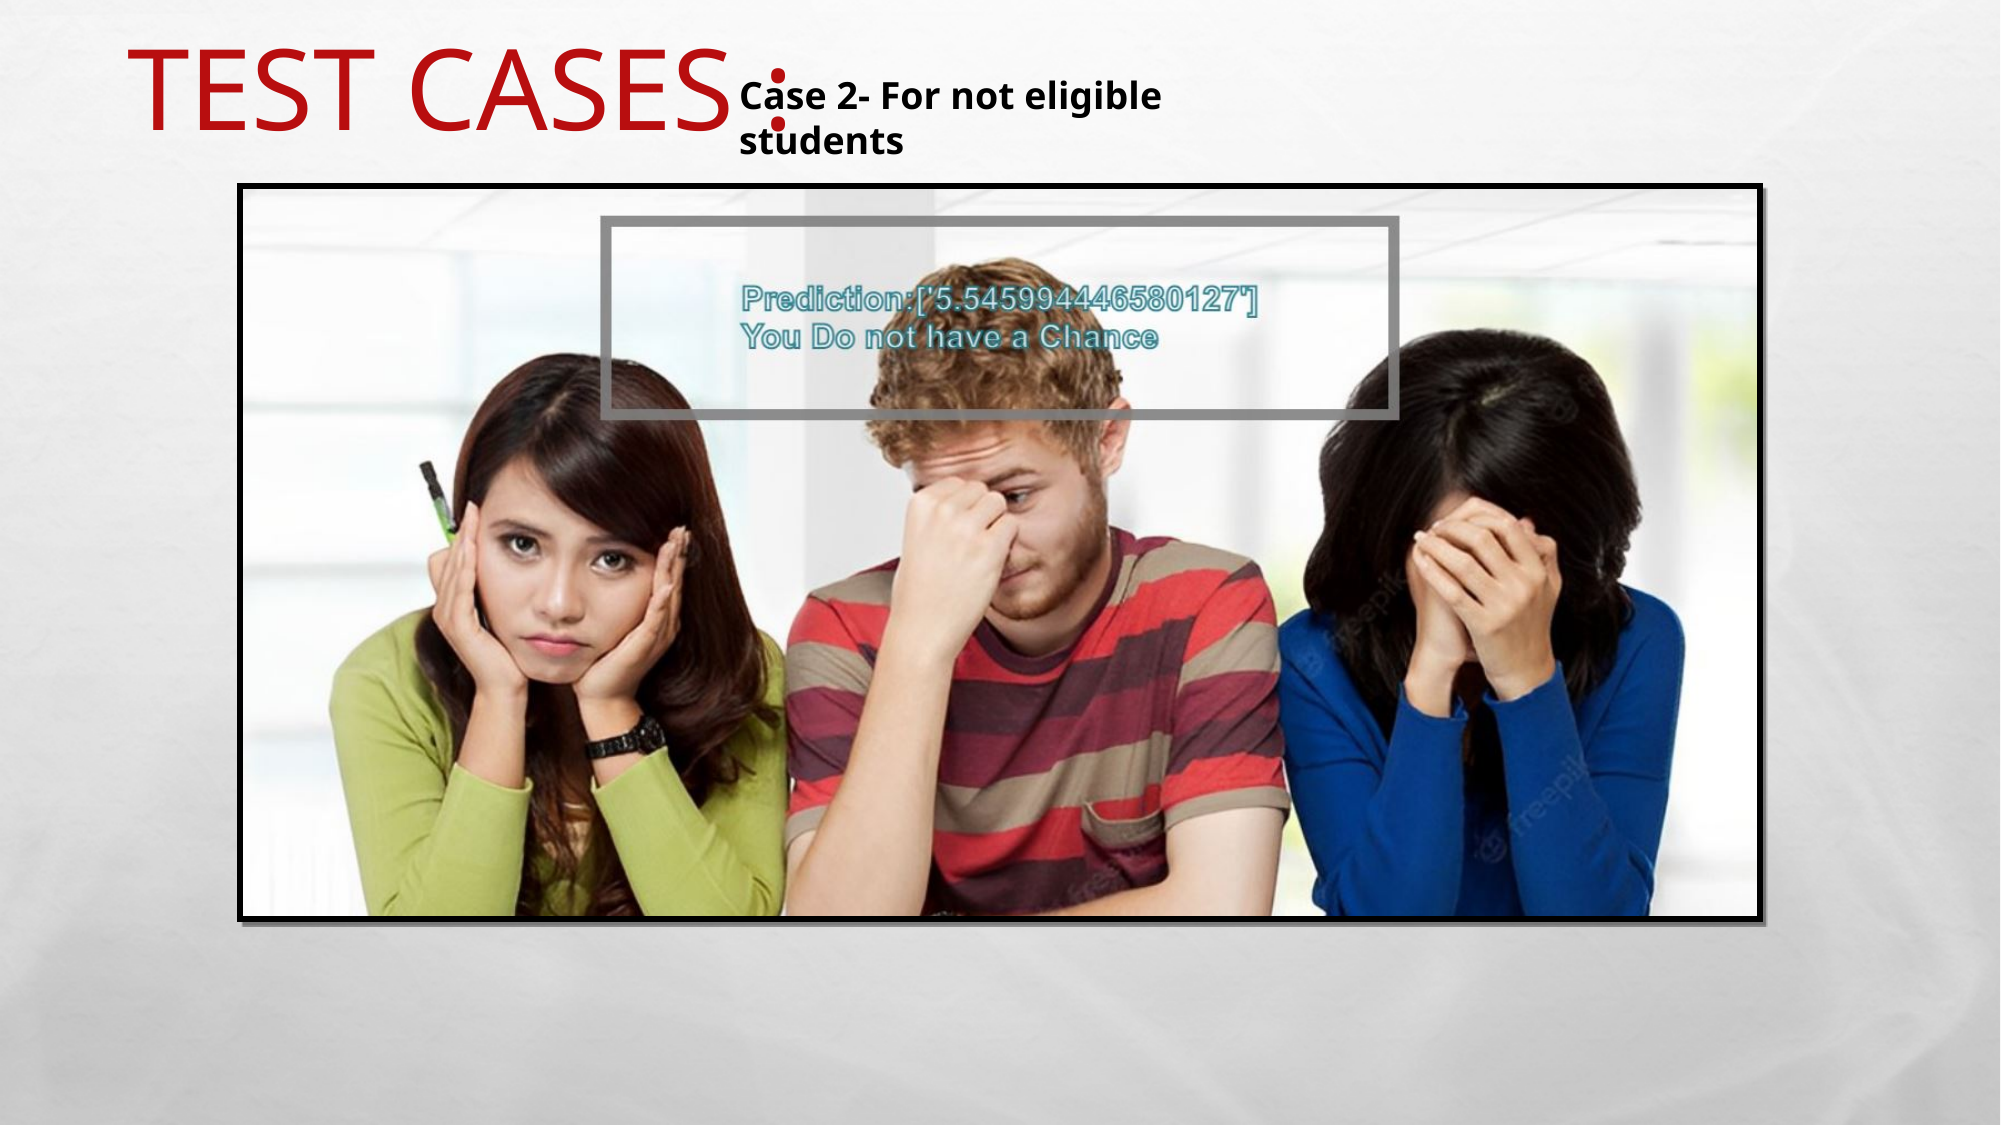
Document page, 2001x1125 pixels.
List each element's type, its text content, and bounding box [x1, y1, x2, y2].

title Test Cases : [112, 0, 1818, 189]
text_box Case 2- For not eligible students [724, 64, 1317, 125]
picture [242, 188, 1758, 917]
